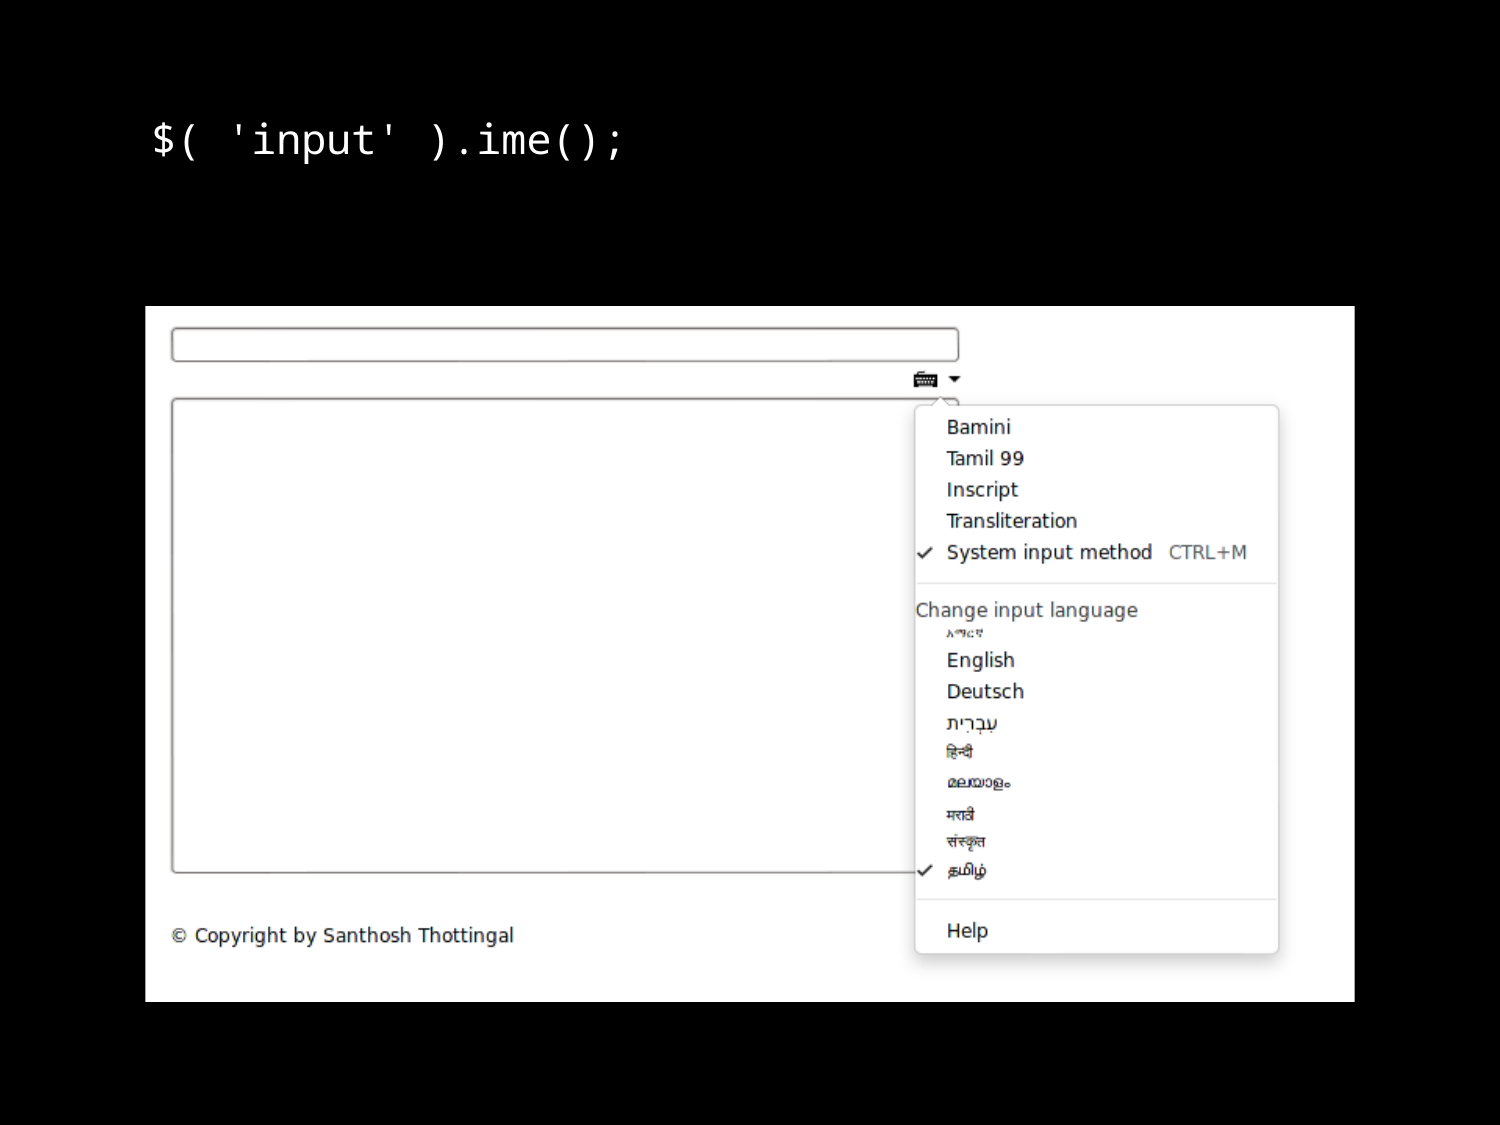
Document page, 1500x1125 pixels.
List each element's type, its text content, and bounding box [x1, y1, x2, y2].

text_box $( 'input' ).ime(); [136, 97, 1313, 242]
text_box [145, 306, 1355, 1002]
